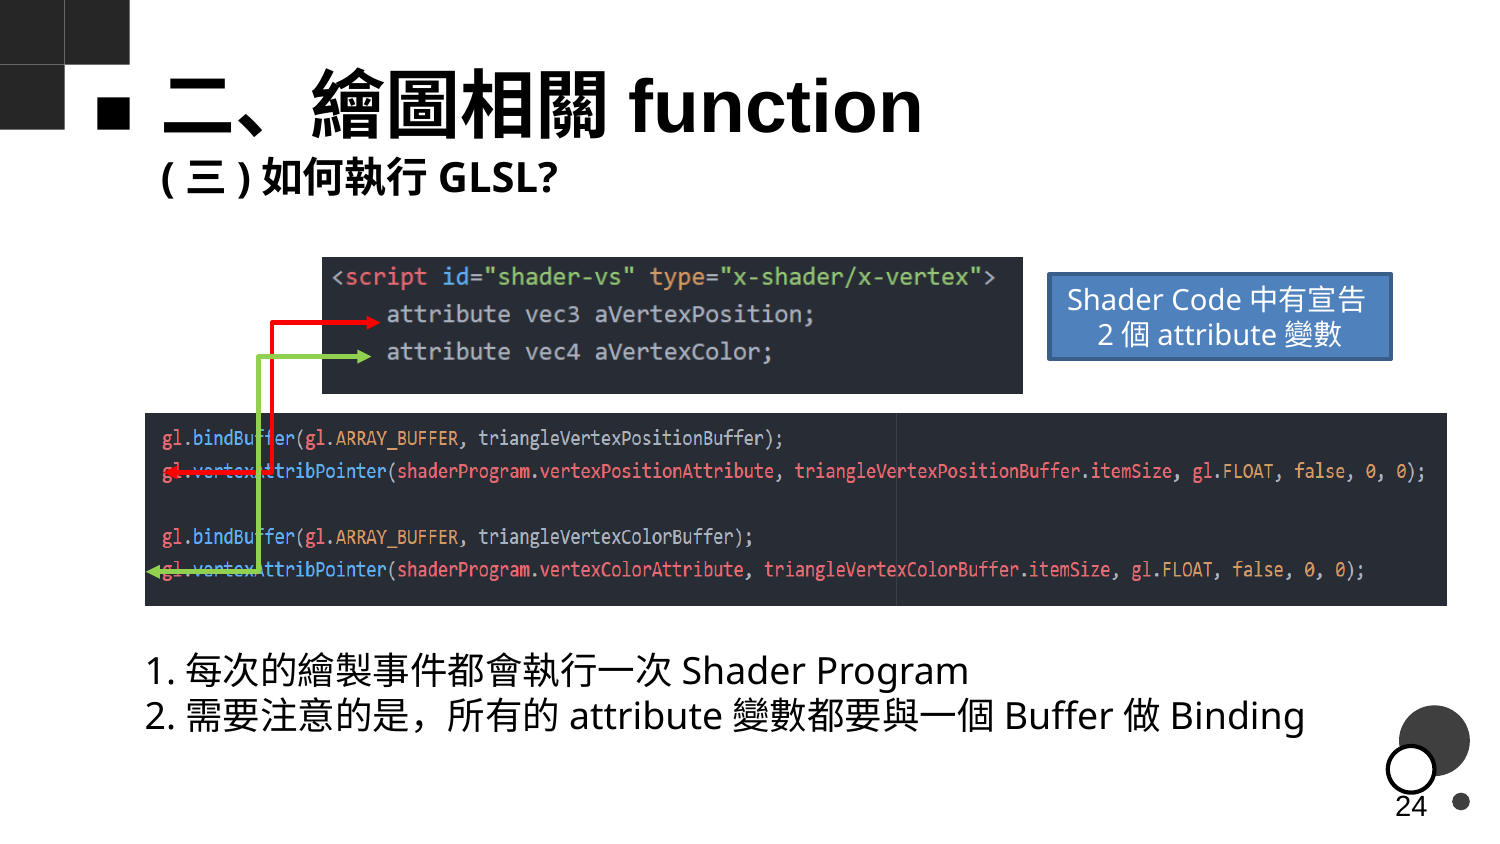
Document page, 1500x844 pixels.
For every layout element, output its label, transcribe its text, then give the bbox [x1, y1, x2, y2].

picture [261, 413, 270, 470]
text_box (三)如何執行GLSL? [145, 143, 683, 210]
text_box [1387, 705, 1470, 782]
text_box [1452, 792, 1470, 811]
text_box [97, 97, 130, 130]
picture [322, 257, 1023, 394]
title 二、繪圖相關function [145, 32, 951, 173]
picture [145, 413, 1447, 606]
picture [145, 413, 256, 571]
text_box 1.每次的繪製事件都會執行一次Shader Program 2.需要注意的是，所有的attribute變數都要與一個Buffer做Binding [129, 640, 1388, 746]
text_box [0, 0, 130, 130]
slide_number <number> [1092, 782, 1443, 827]
text_box Shader Code中有宣告2個attribute變數 [1049, 273, 1391, 359]
